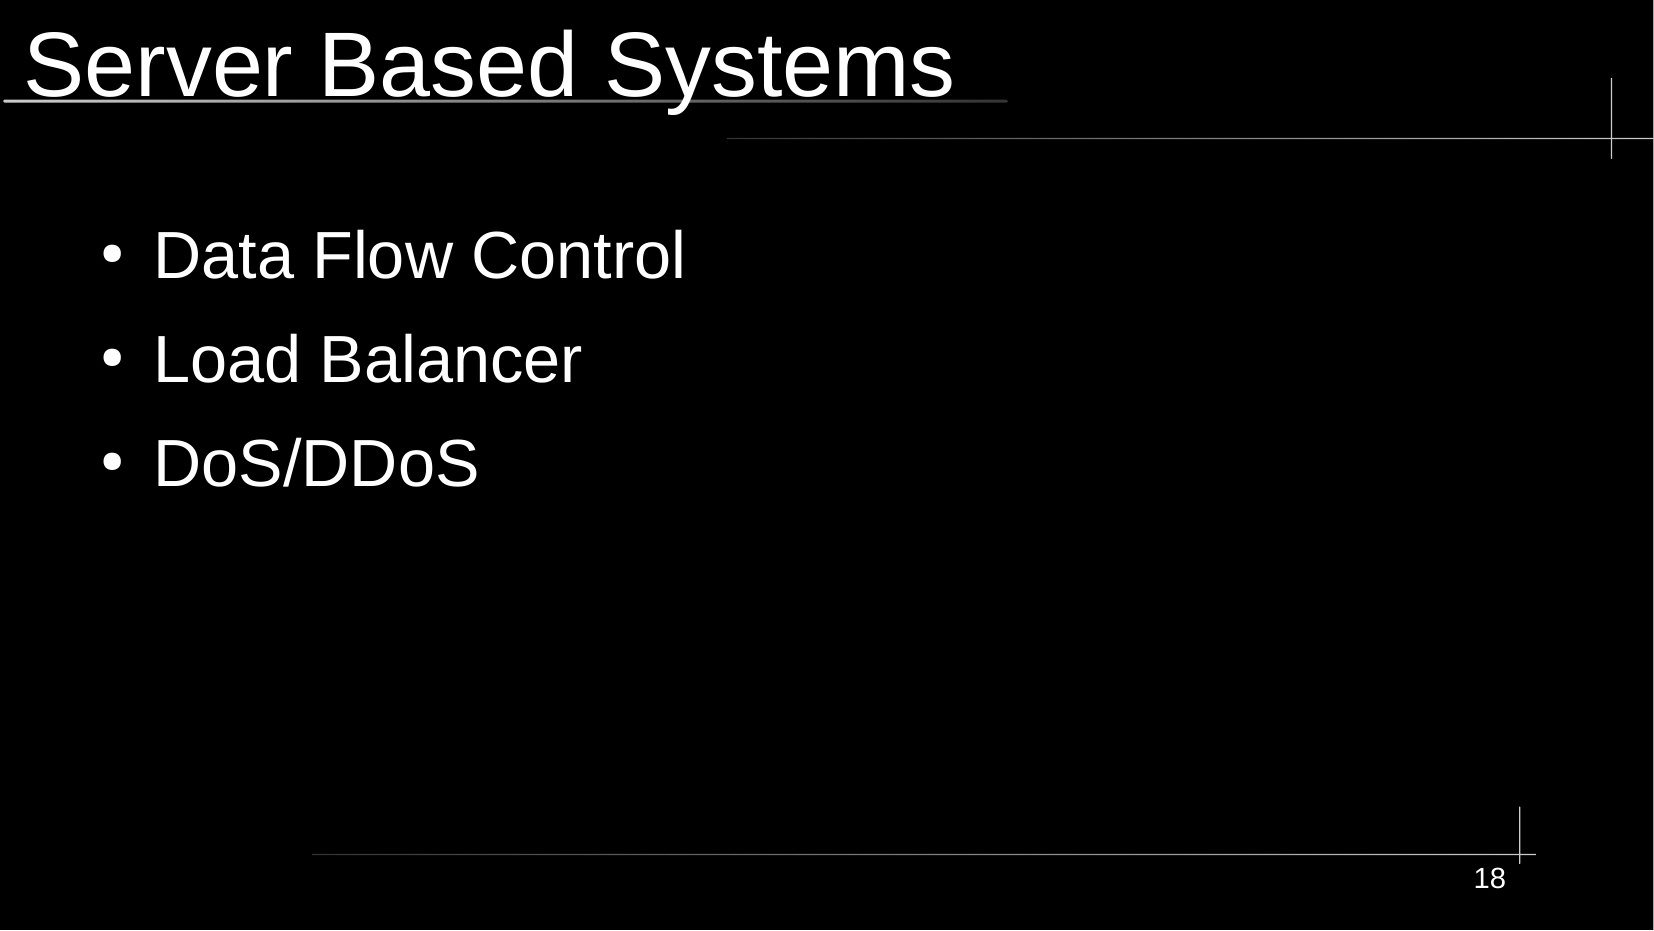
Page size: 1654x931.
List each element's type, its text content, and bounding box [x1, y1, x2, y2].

title Server Based Systems [23, 11, 1589, 119]
list Data Flow Control Load Balancer DoS/DDoS [82, 217, 1571, 851]
